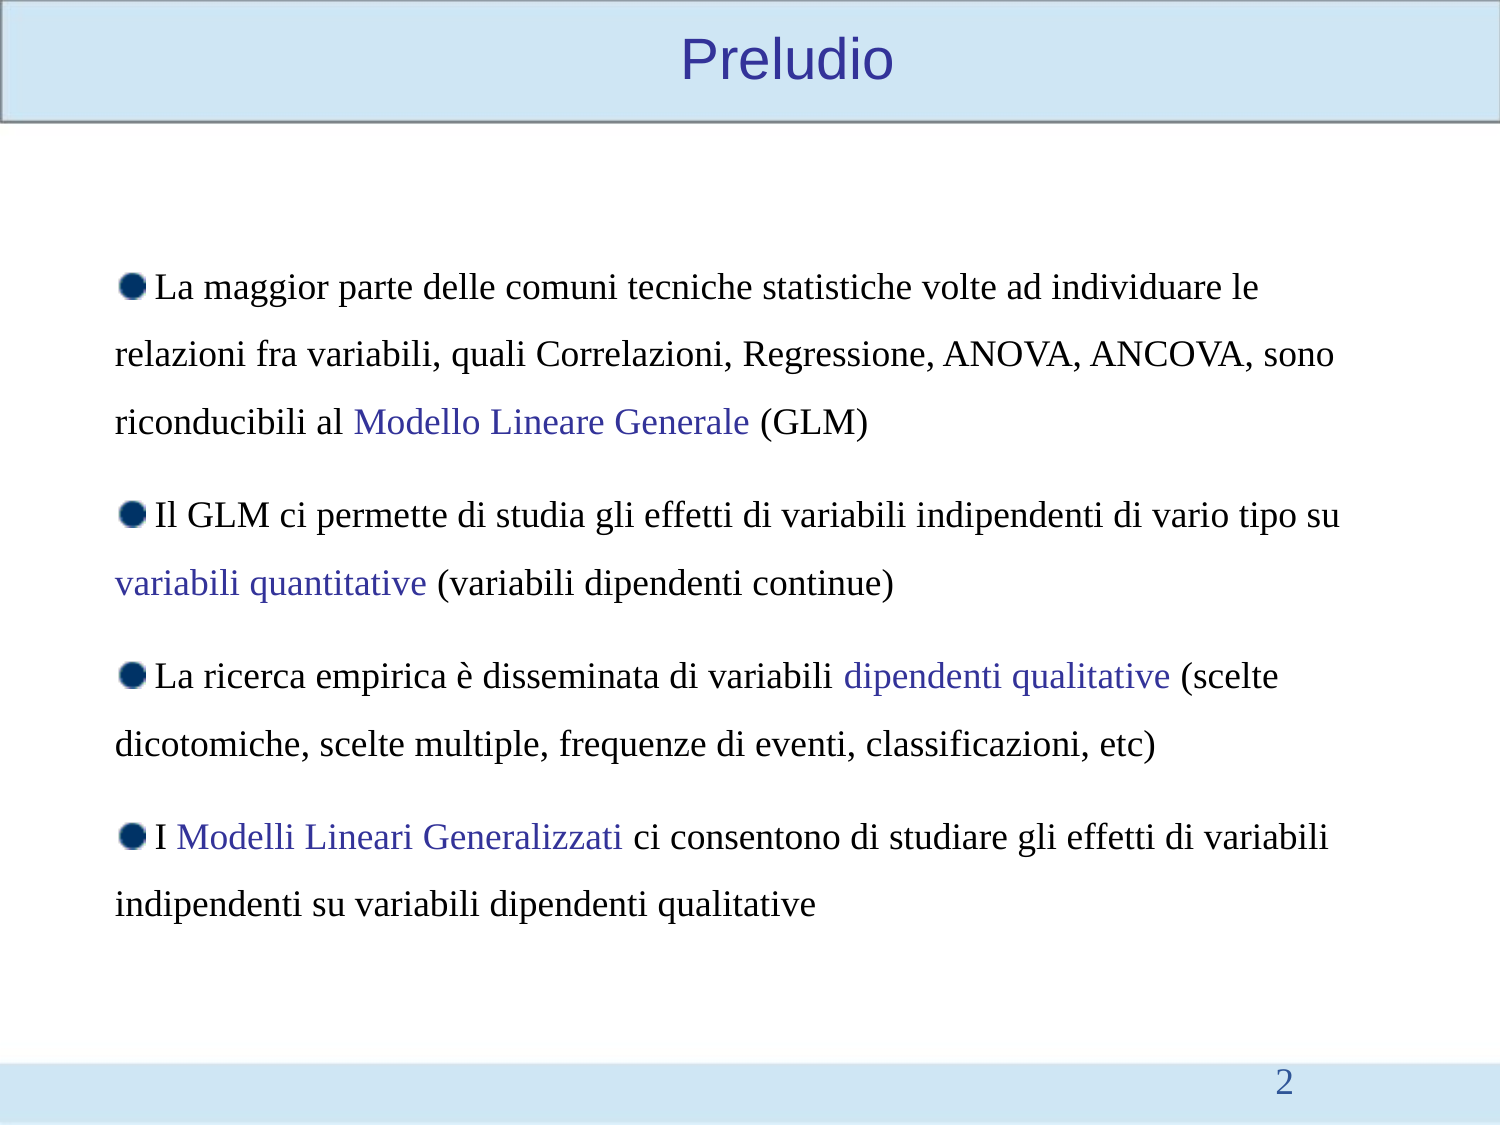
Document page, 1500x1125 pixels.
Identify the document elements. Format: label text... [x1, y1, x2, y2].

picture [0, 0, 1500, 1125]
text_box La maggior parte delle comuni tecniche statistiche volte ad individuare le relazioni fra variabili, quali Correlazioni, Regressione, ANOVA, ANCOVA, sono riconducibili al Modello Lineare Generale (GLM) Il GLM ci permette di studia gli effetti di variabili indipendenti di vario tipo su variabili quantitative (variabili dipendenti continue) La ricerca empirica è disseminata di variabili dipendenti qualitative (scelte dicotomiche, scelte multiple, frequenze di eventi, classificazioni, etc) I Modelli Lineari Generalizzati ci consentono di studiare gli effetti di variabili indipendenti su variabili dipendenti qualitative [100, 231, 1388, 932]
title Preludio [113, 0, 1463, 158]
